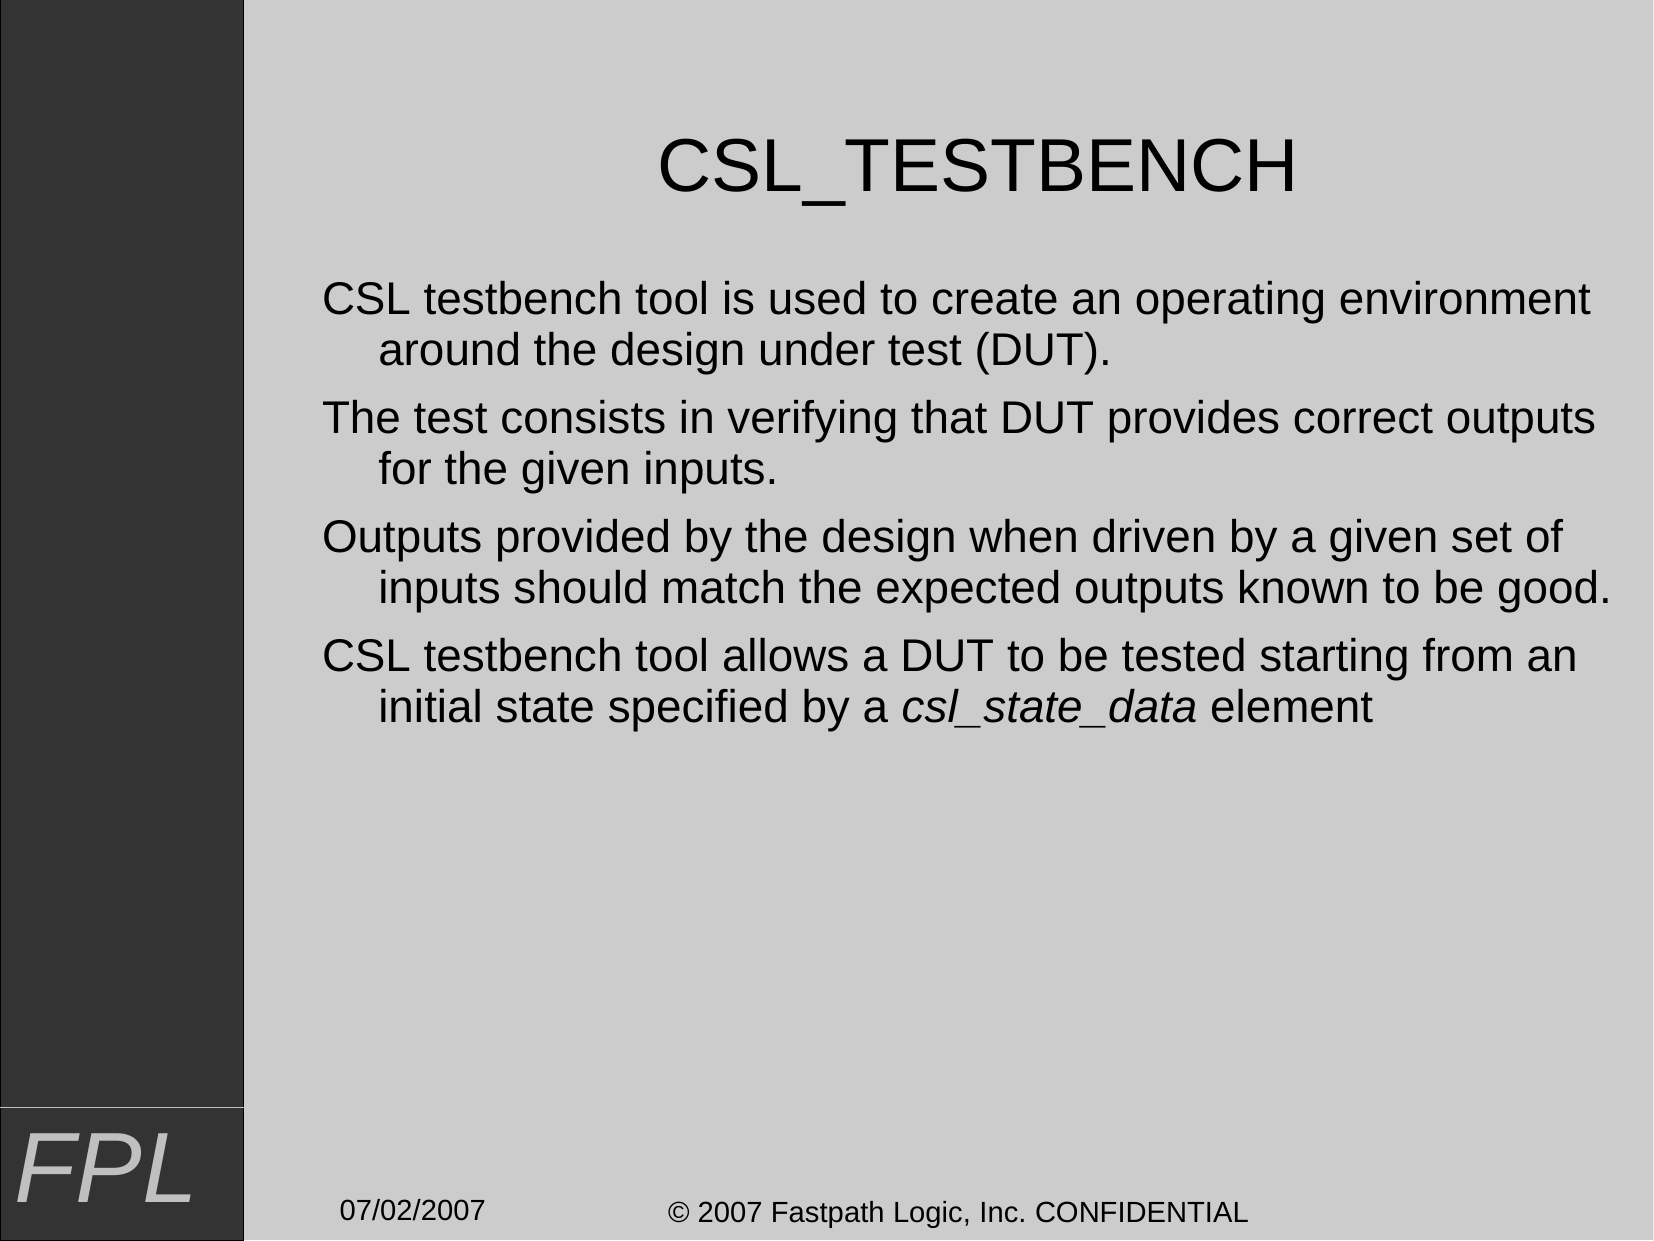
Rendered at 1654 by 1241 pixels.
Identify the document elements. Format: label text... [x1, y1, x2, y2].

title CSL_TESTBENCH [427, 57, 1530, 272]
list CSL testbench tool is used to create an operating environment around the design under test (DUT). The test consists in verifying that DUT provides correct outputs for the given inputs. Outputs provided by the design when driven by a given set of inputs should match the expected outputs known to be good. CSL testbench tool allows a DUT to be tested starting from an initial state specified by a csl_state_data element [322, 272, 1635, 1179]
